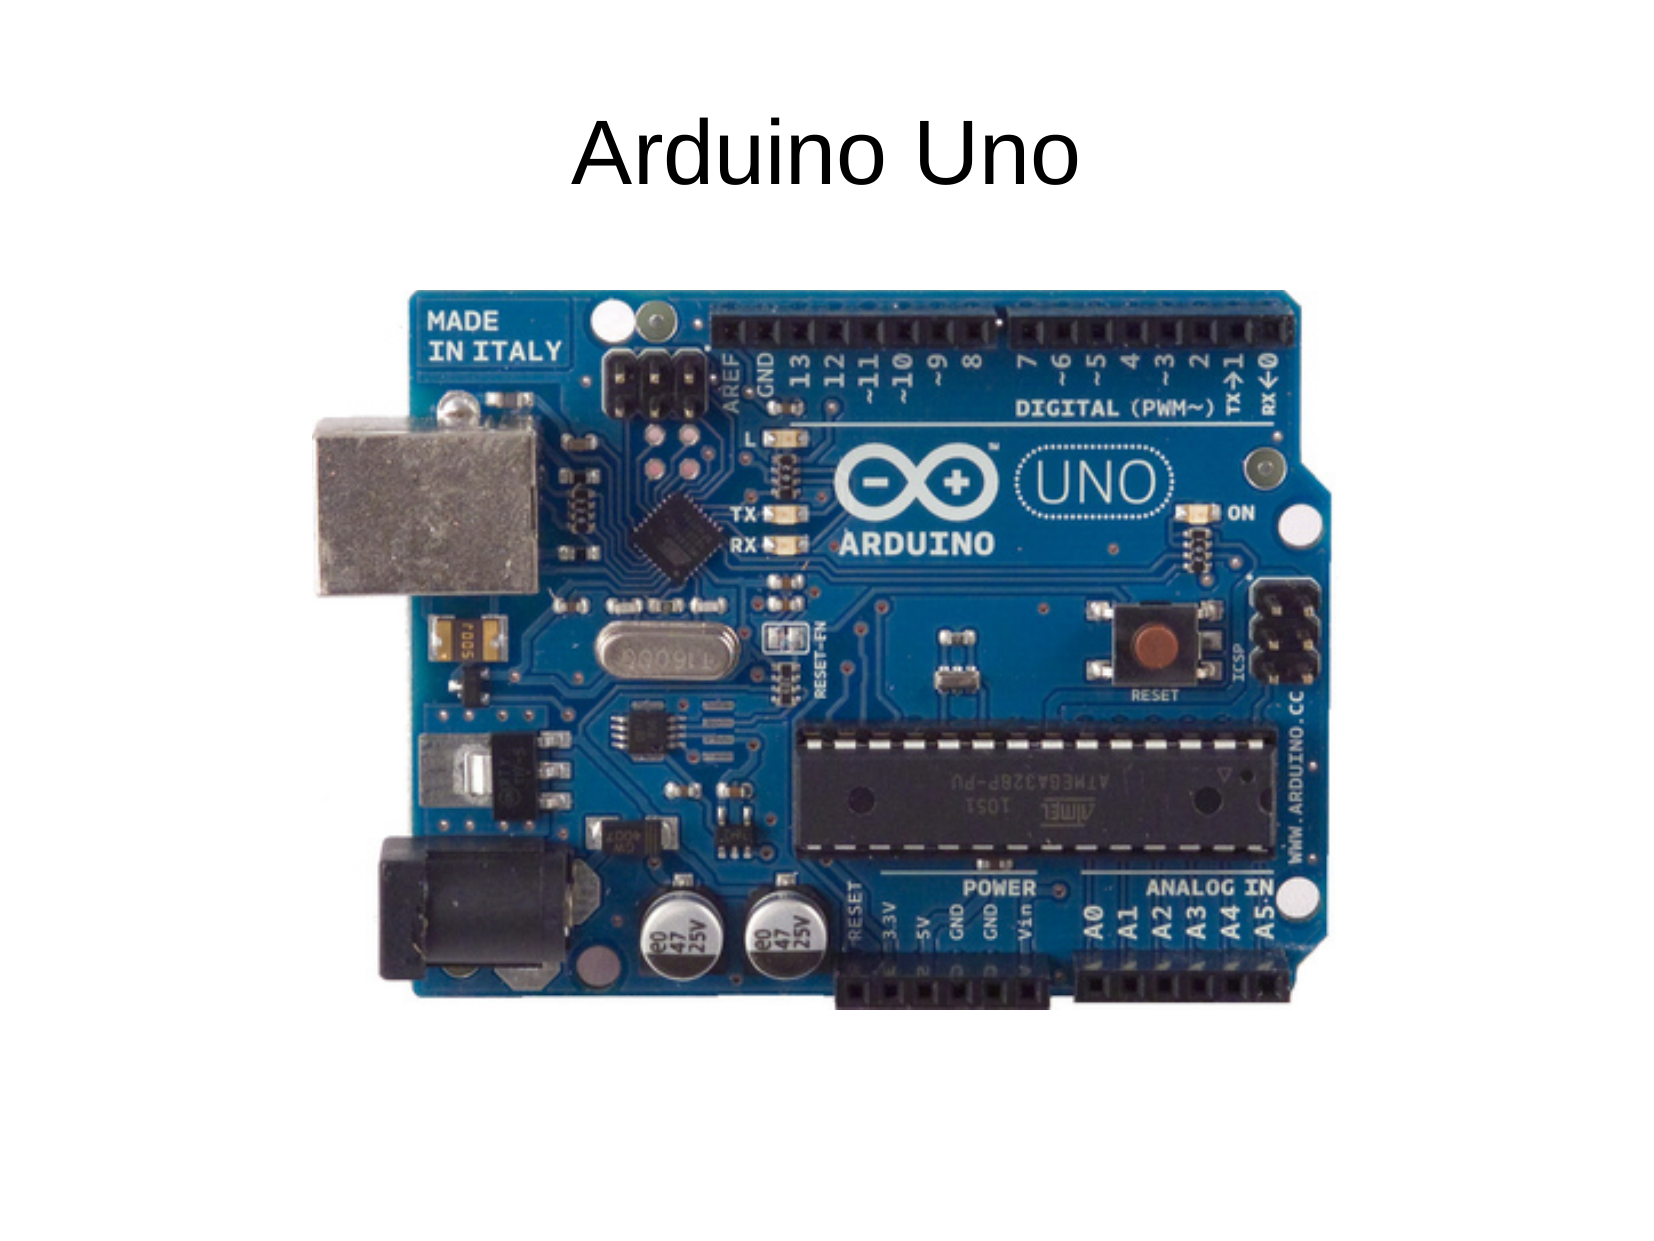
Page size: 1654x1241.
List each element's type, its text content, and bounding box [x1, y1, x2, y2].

title Arduino Uno [82, 49, 1571, 257]
picture [312, 290, 1341, 1010]
